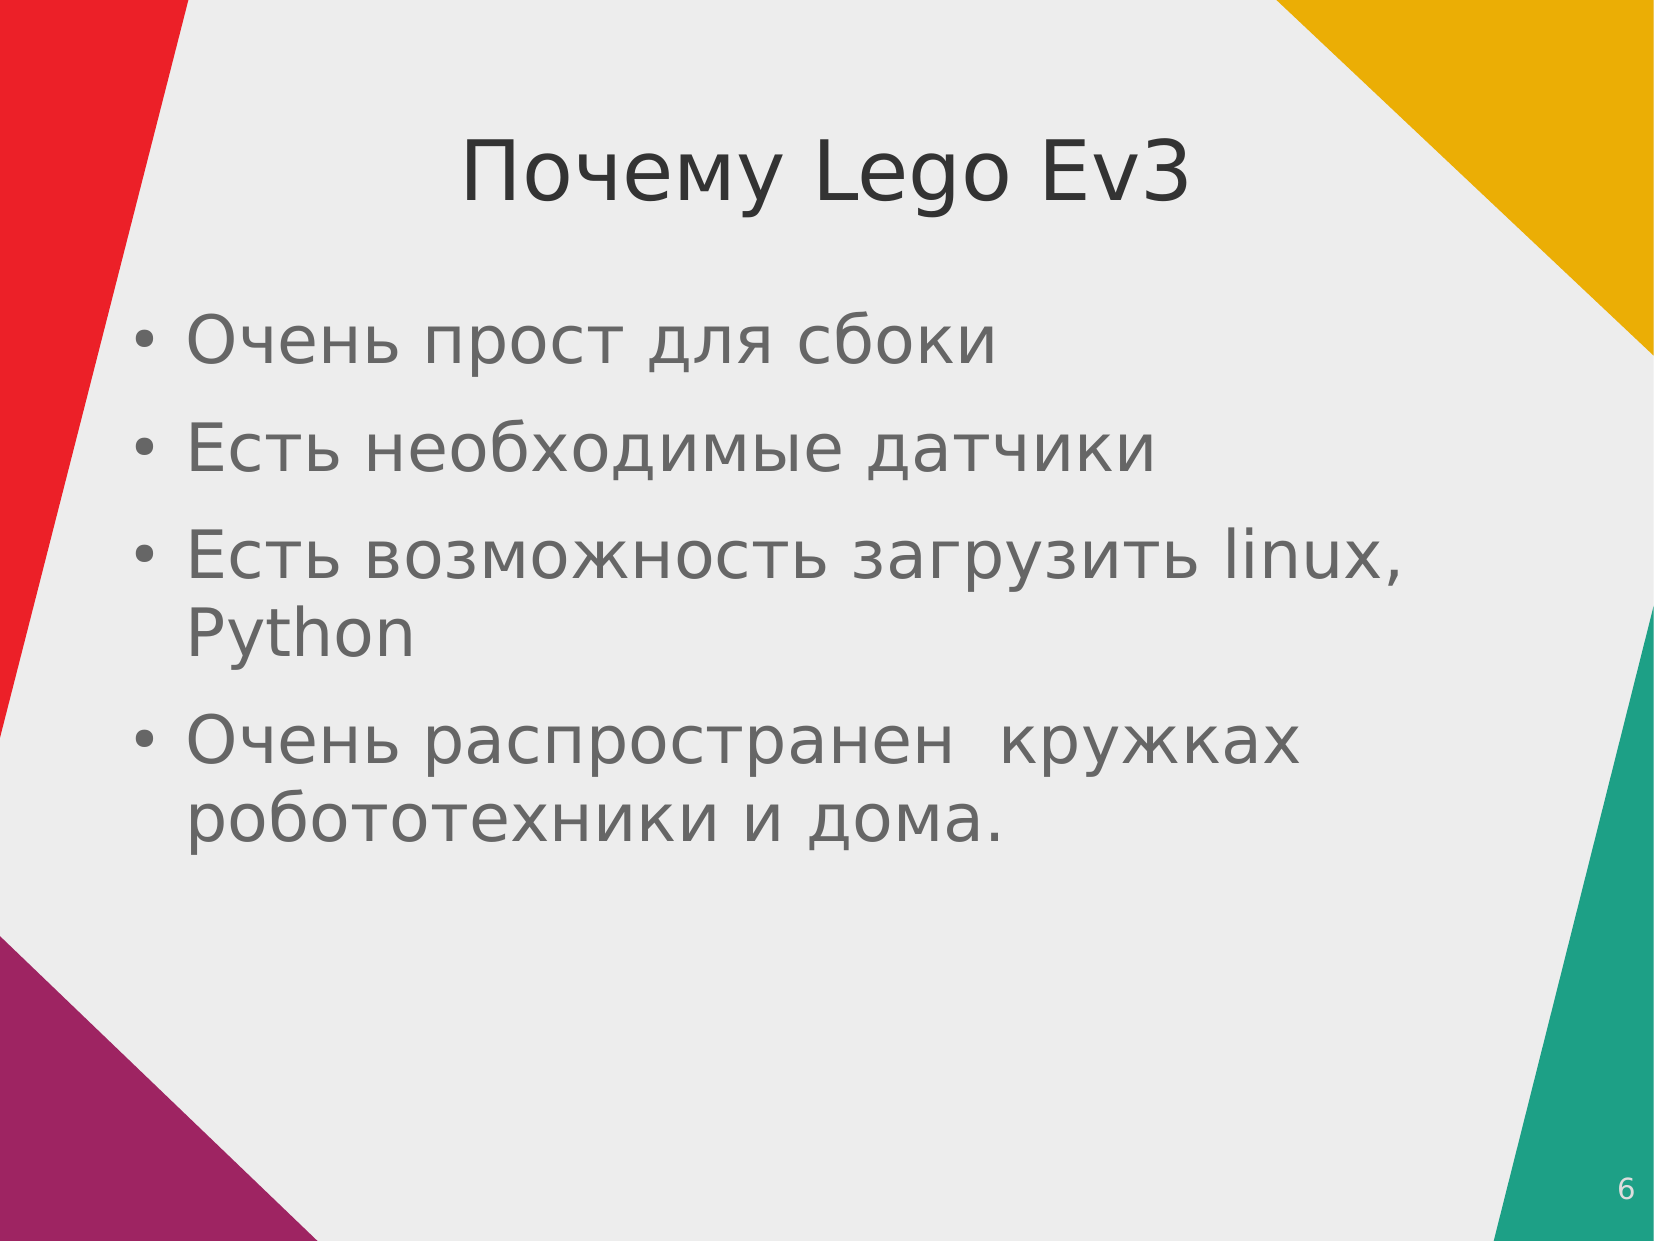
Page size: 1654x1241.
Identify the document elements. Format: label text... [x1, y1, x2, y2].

list Очень прост для сбоки Есть необходимые датчики Есть возможность загрузить linux, Python Очень распространен кружках робототехники и дома. [114, 302, 1539, 1033]
title Почему Lego Ev3 [114, 73, 1539, 271]
